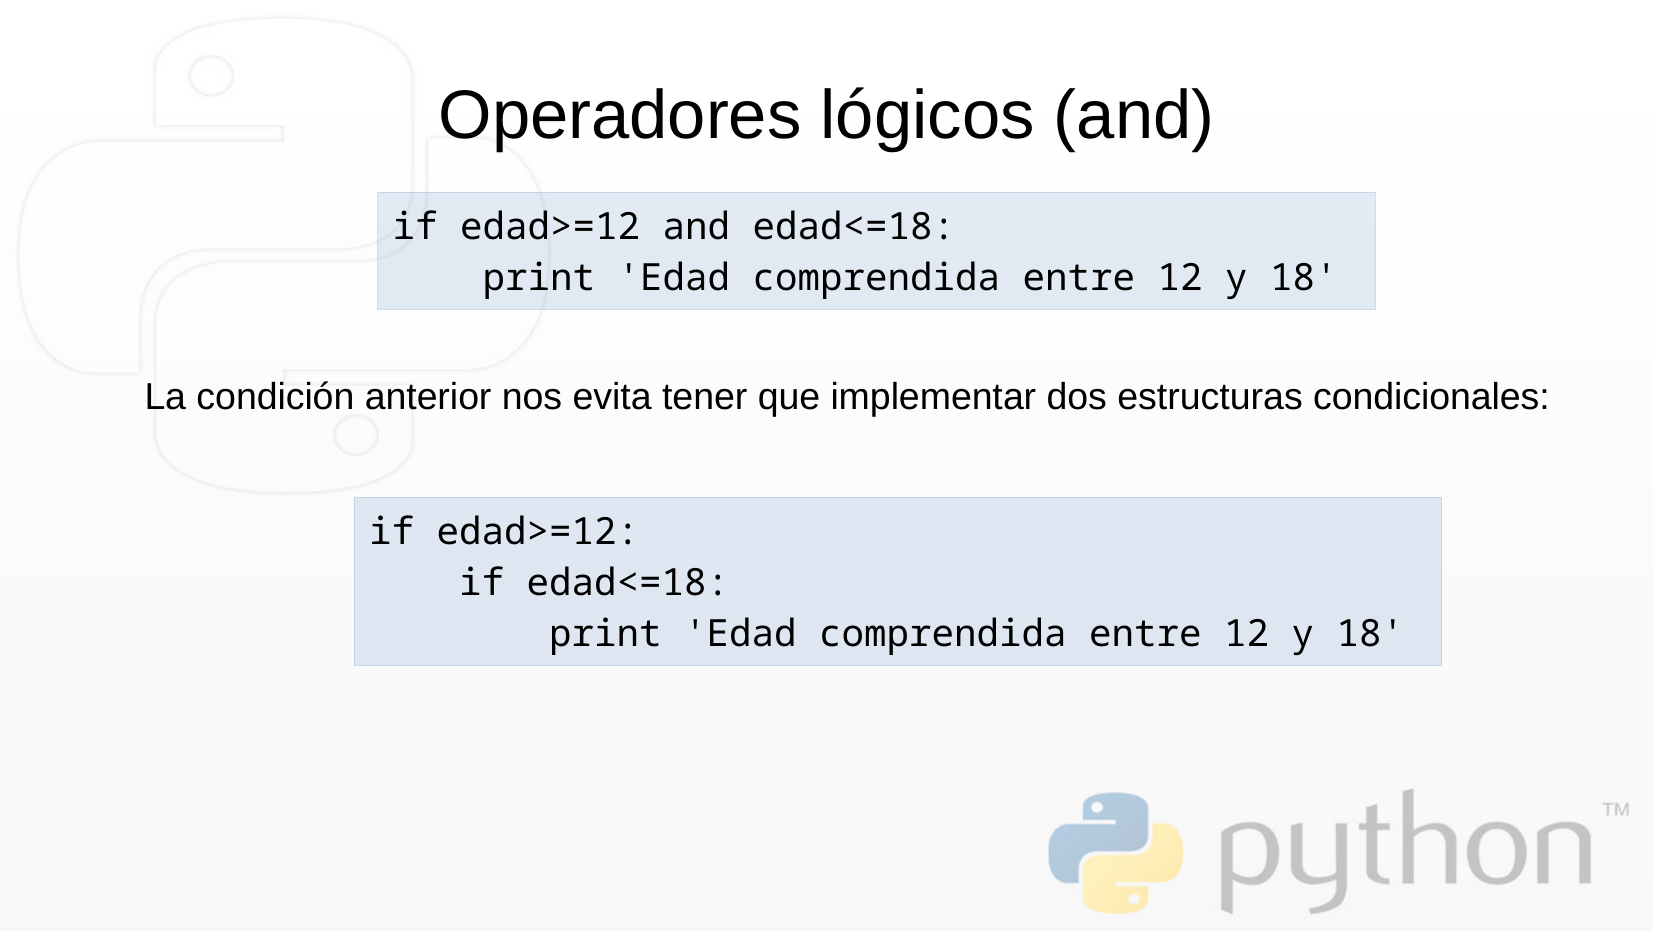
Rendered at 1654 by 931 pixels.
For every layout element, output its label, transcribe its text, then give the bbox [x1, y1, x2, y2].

picture [0, 0, 1654, 931]
text_box La condición anterior nos evita tener que implementar dos estructuras condicionales: [129, 368, 1566, 426]
text_box if edad>=12: if edad<=18: print 'Edad comprendida entre 12 y 18' [354, 497, 1313, 664]
title Operadores lógicos (and) [82, 37, 1571, 193]
text_box if edad>=12 and edad<=18: print 'Edad comprendida entre 12 y 18' [377, 192, 1257, 308]
